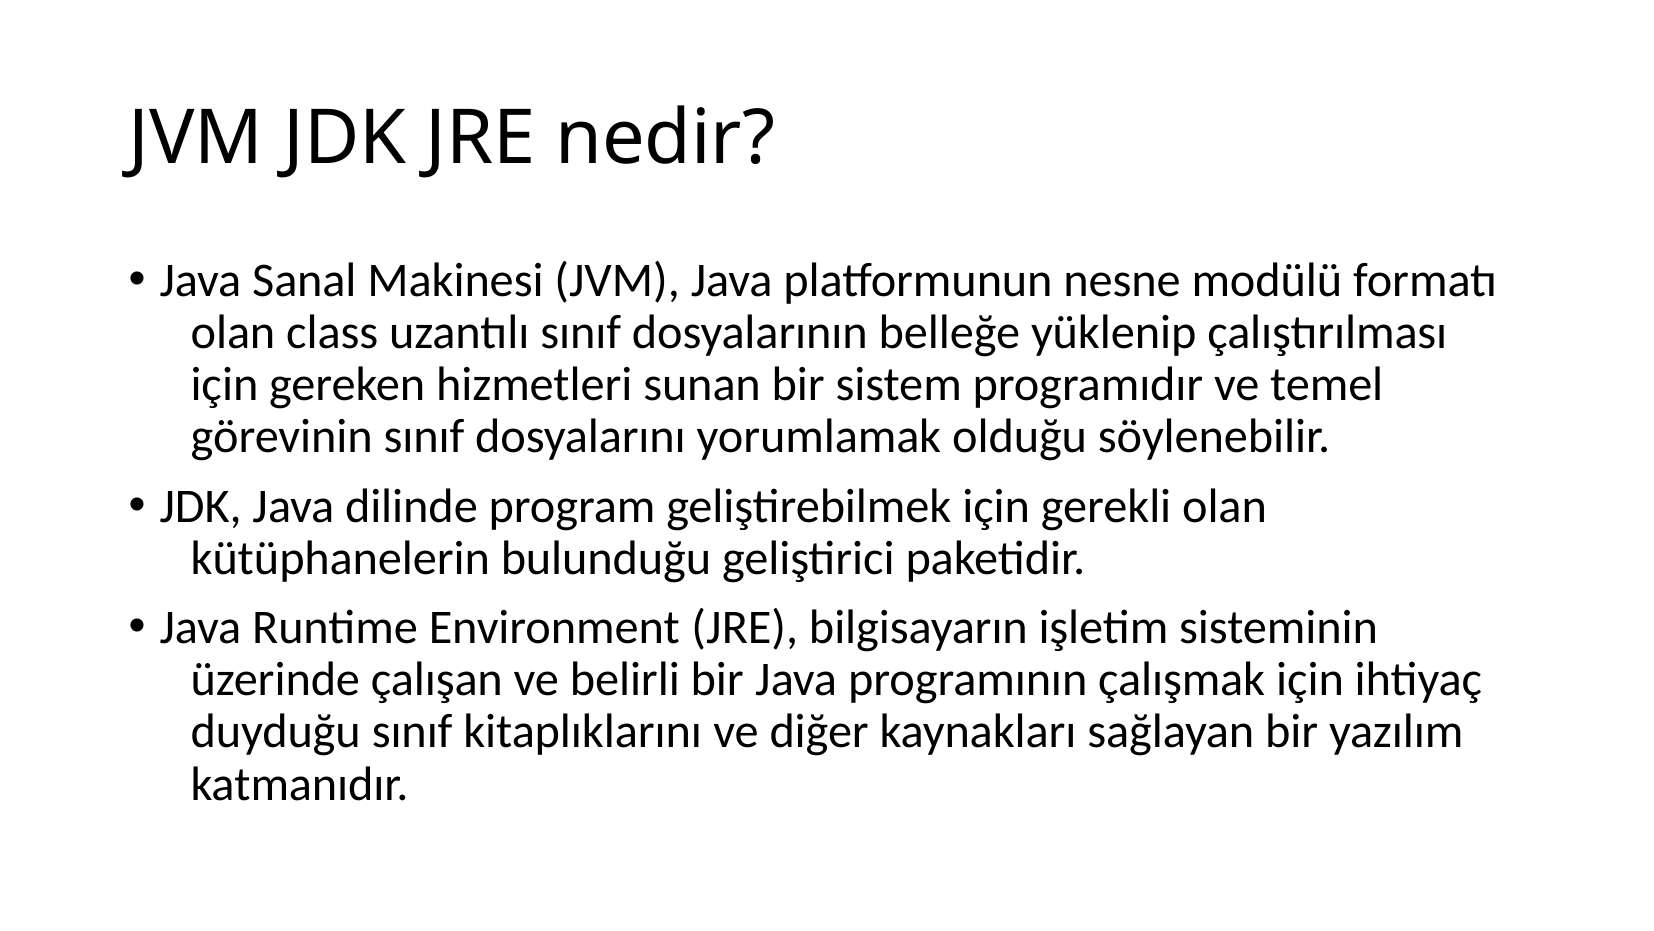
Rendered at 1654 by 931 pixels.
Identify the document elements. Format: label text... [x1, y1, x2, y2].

title JVM JDK JRE nedir? [113, 49, 1540, 230]
list Java Sanal Makinesi (JVM), Java platformunun nesne modülü formatı olan class uzantılı sınıf dosyalarının belleğe yüklenip çalıştırılması için gereken hizmetleri sunan bir sistem programıdır ve temel görevinin sınıf dosyalarını yorumlamak olduğu söylenebilir. JDK, Java dilinde program geliştirebilmek için gerekli olan kütüphanelerin bulunduğu geliştirici paketidir. Java Runtime Environment (JRE), bilgisayarın işletim sisteminin üzerinde çalışan ve belirli bir Java programının çalışmak için ihtiyaç duyduğu sınıf kitaplıklarını ve diğer kaynakları sağlayan bir yazılım katmanıdır. [113, 247, 1540, 838]
